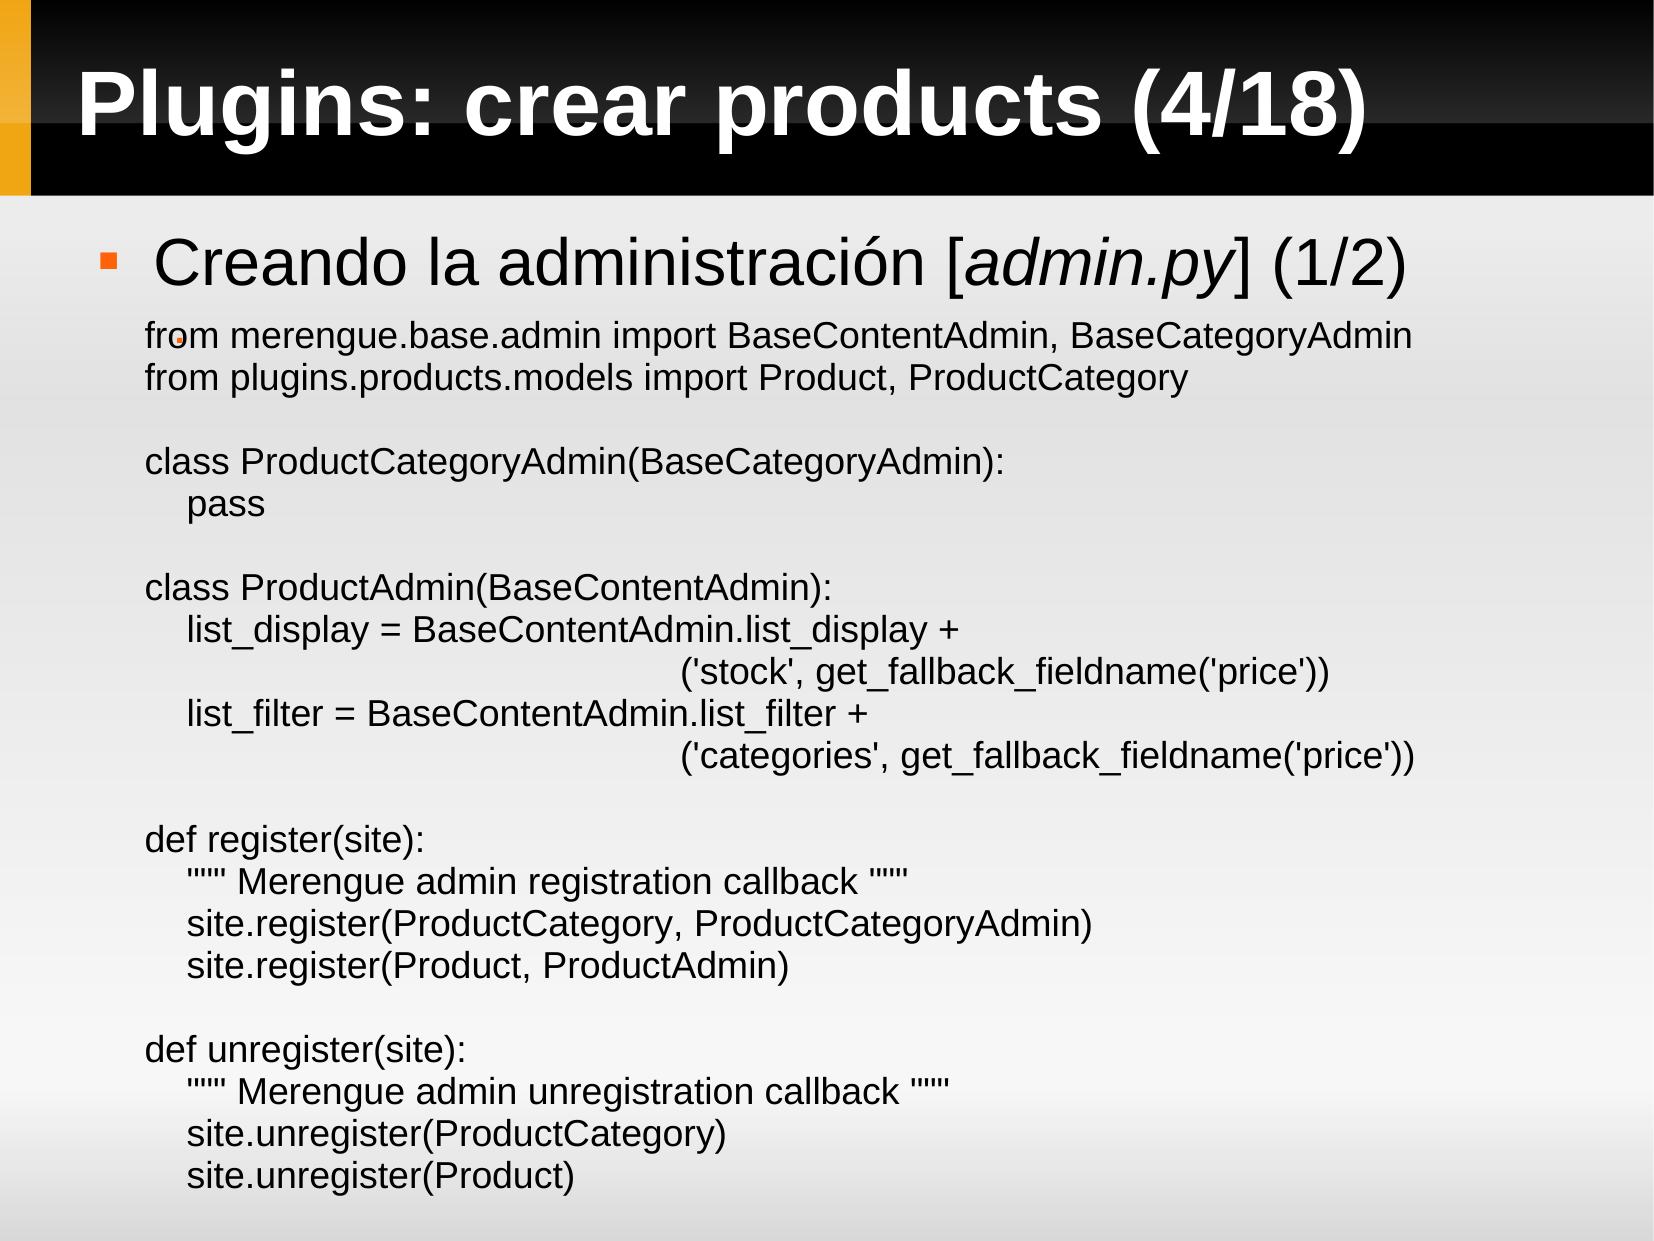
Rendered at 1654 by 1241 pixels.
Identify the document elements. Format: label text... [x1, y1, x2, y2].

list Creando la administración [admin.py] (1/2) [82, 225, 1571, 307]
picture [0, 0, 1654, 1241]
title Plugins: crear products (4/18) [76, 0, 1565, 208]
text_box from merengue.base.admin import BaseContentAdmin, BaseCategoryAdmin from plugins.products.models import Product, ProductCategory class ProductCategoryAdmin(BaseCategoryAdmin): pass class ProductAdmin(BaseContentAdmin): list_display = BaseContentAdmin.list_display + ('stock', get_fallback_fieldname('price')) list_filter = BaseContentAdmin.list_filter + ('categories', get_fallback_fieldname('price')) def register(site): """ Merengue admin registration callback """ site.register(ProductCategory, ProductCategoryAdmin) site.register(Product, ProductAdmin) def unregister(site): """ Merengue admin unregistration callback """ site.unregister(ProductCategory) site.unregister(Product) [59, 307, 1602, 1241]
